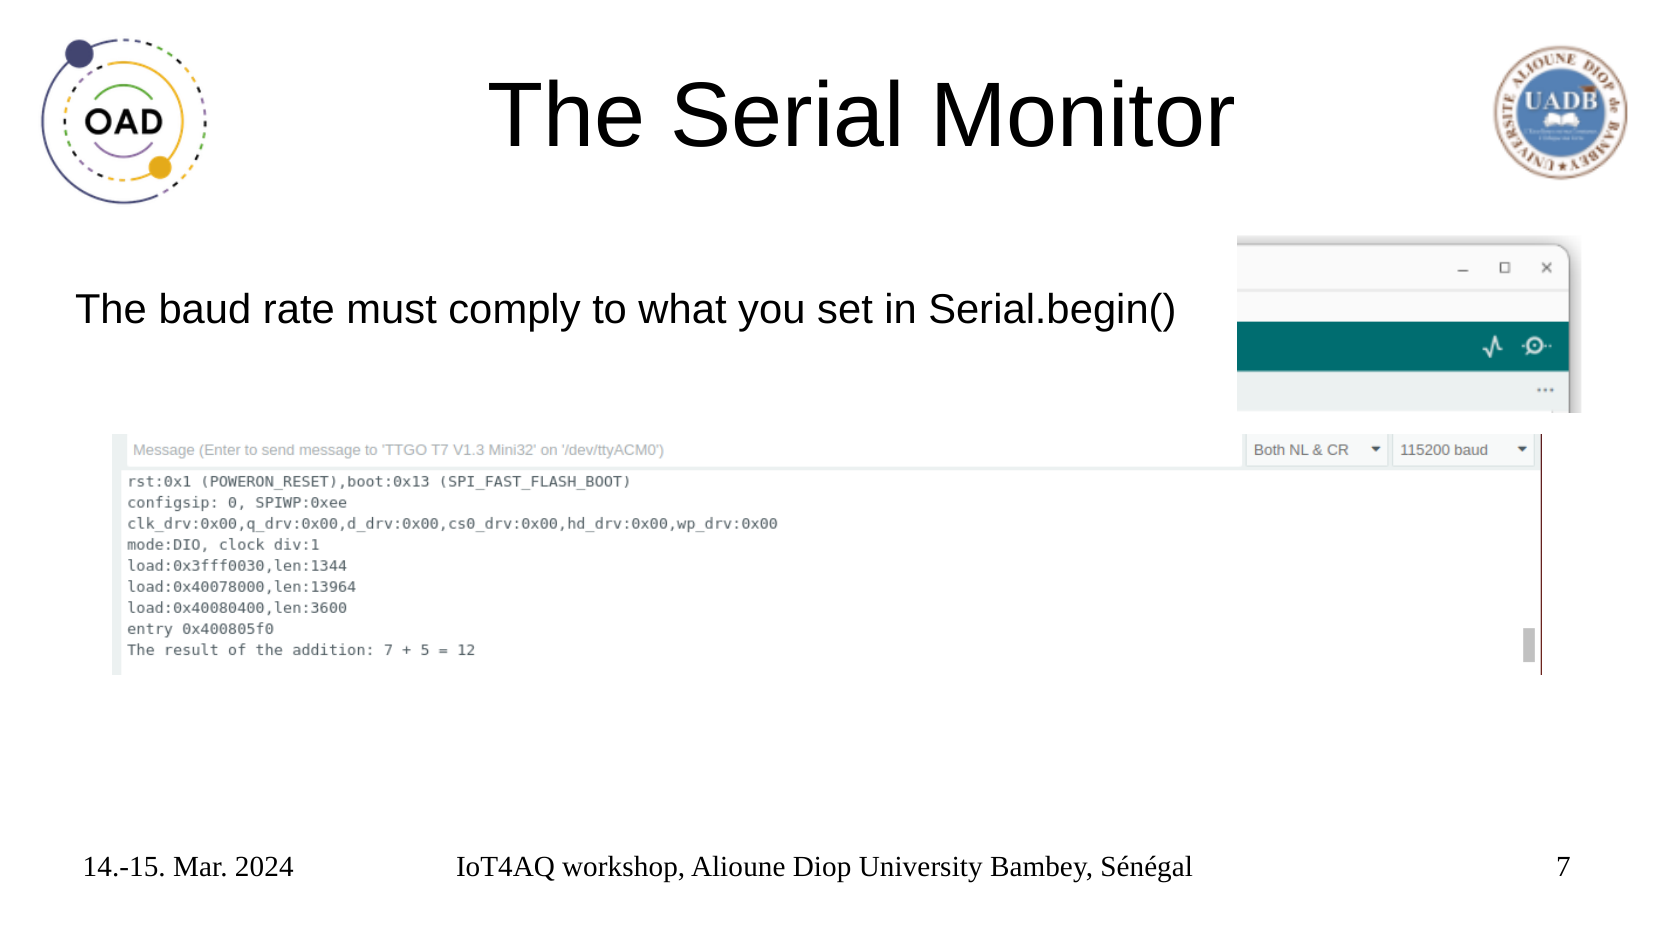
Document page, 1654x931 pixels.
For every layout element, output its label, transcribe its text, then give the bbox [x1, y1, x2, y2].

picture [1237, 231, 1605, 413]
picture [0, 24, 242, 225]
list The baud rate must comply to what you set in Serial.begin() [75, 285, 1564, 826]
picture [112, 434, 1542, 676]
title The Serial Monitor [278, 37, 1446, 193]
picture [1482, 37, 1641, 188]
